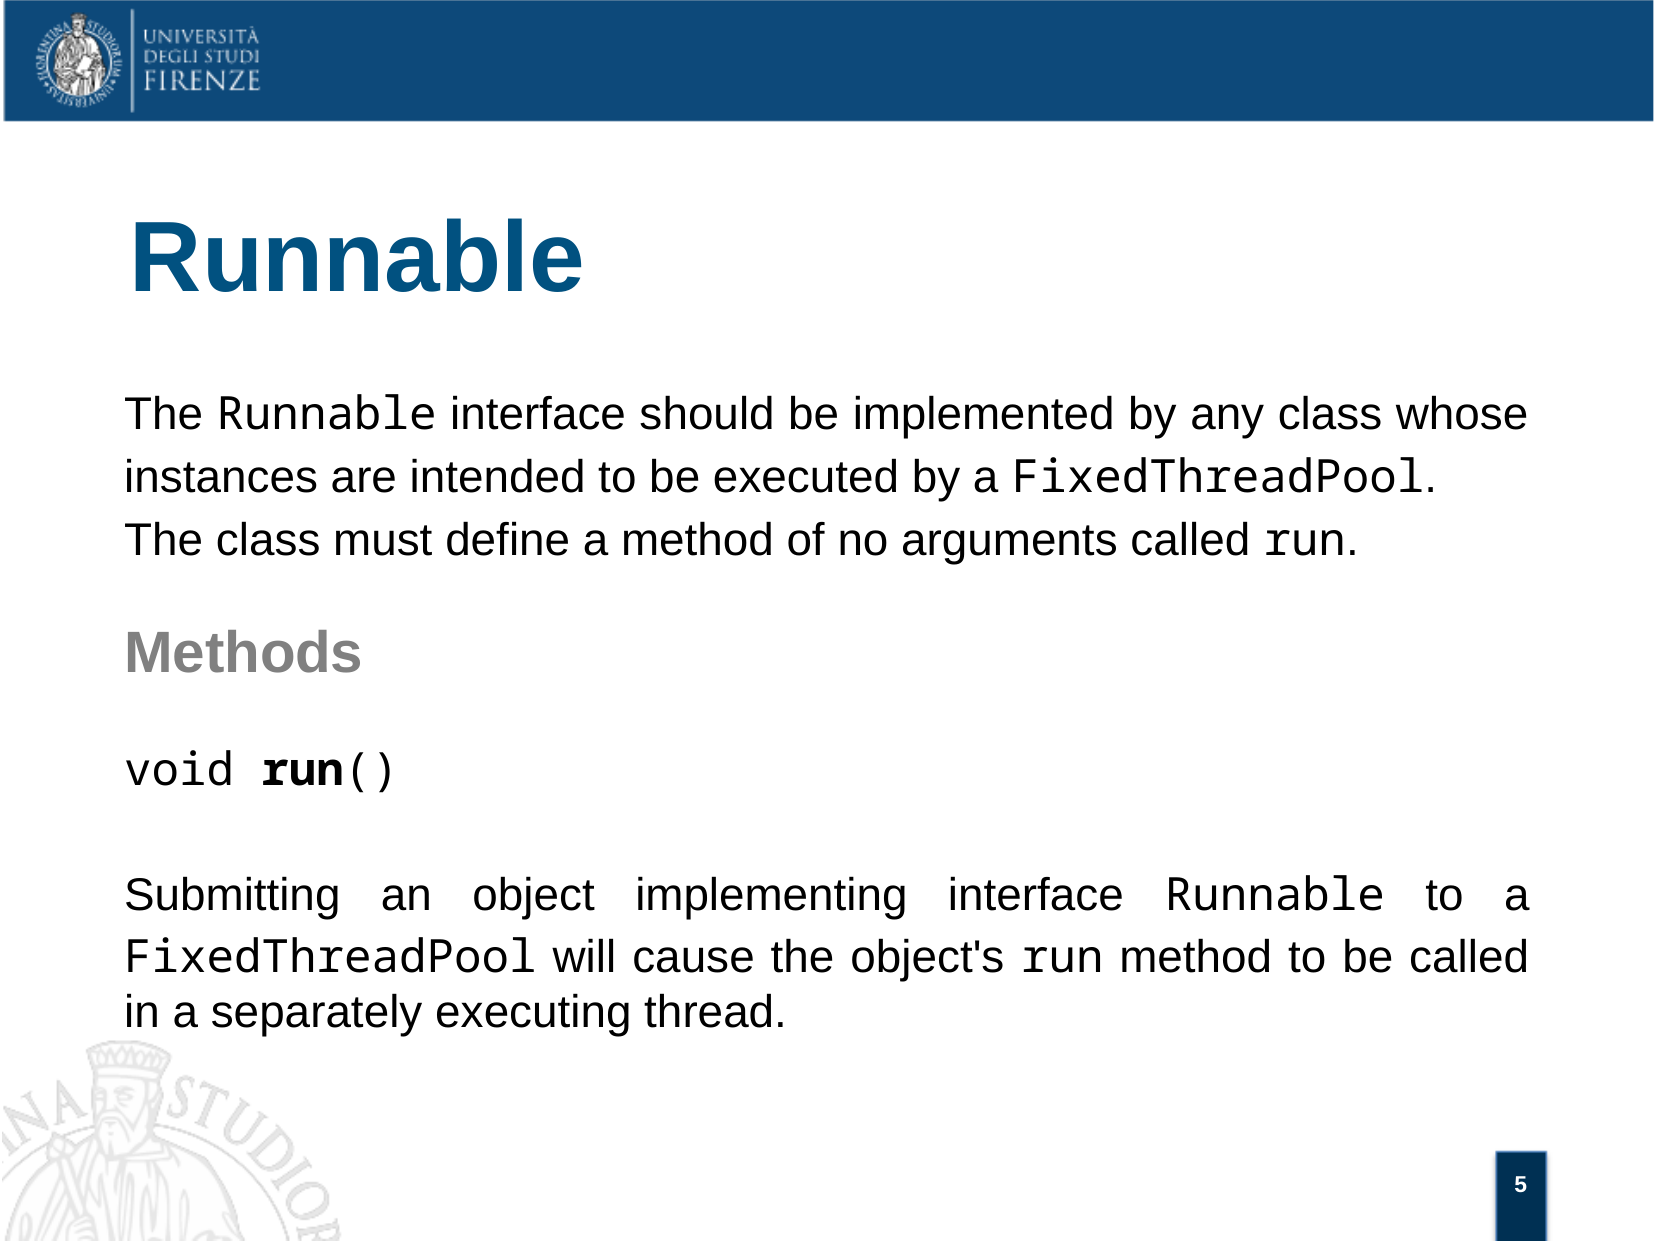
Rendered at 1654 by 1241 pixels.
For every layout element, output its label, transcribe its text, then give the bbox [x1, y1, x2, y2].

text_box 5 [1505, 1160, 1536, 1208]
text_box Runnable [129, 134, 993, 323]
picture [2, 0, 1654, 1241]
text_box The Runnable interface should be implemented by any class whose instances are intended to be executed by a FixedThreadPool. The class must define a method of no arguments called run. Methods void run() Submitting an object implementing interface Runnable to a FixedThreadPool will cause the object's run method to be called in a separately executing thread. [124, 381, 1530, 1123]
